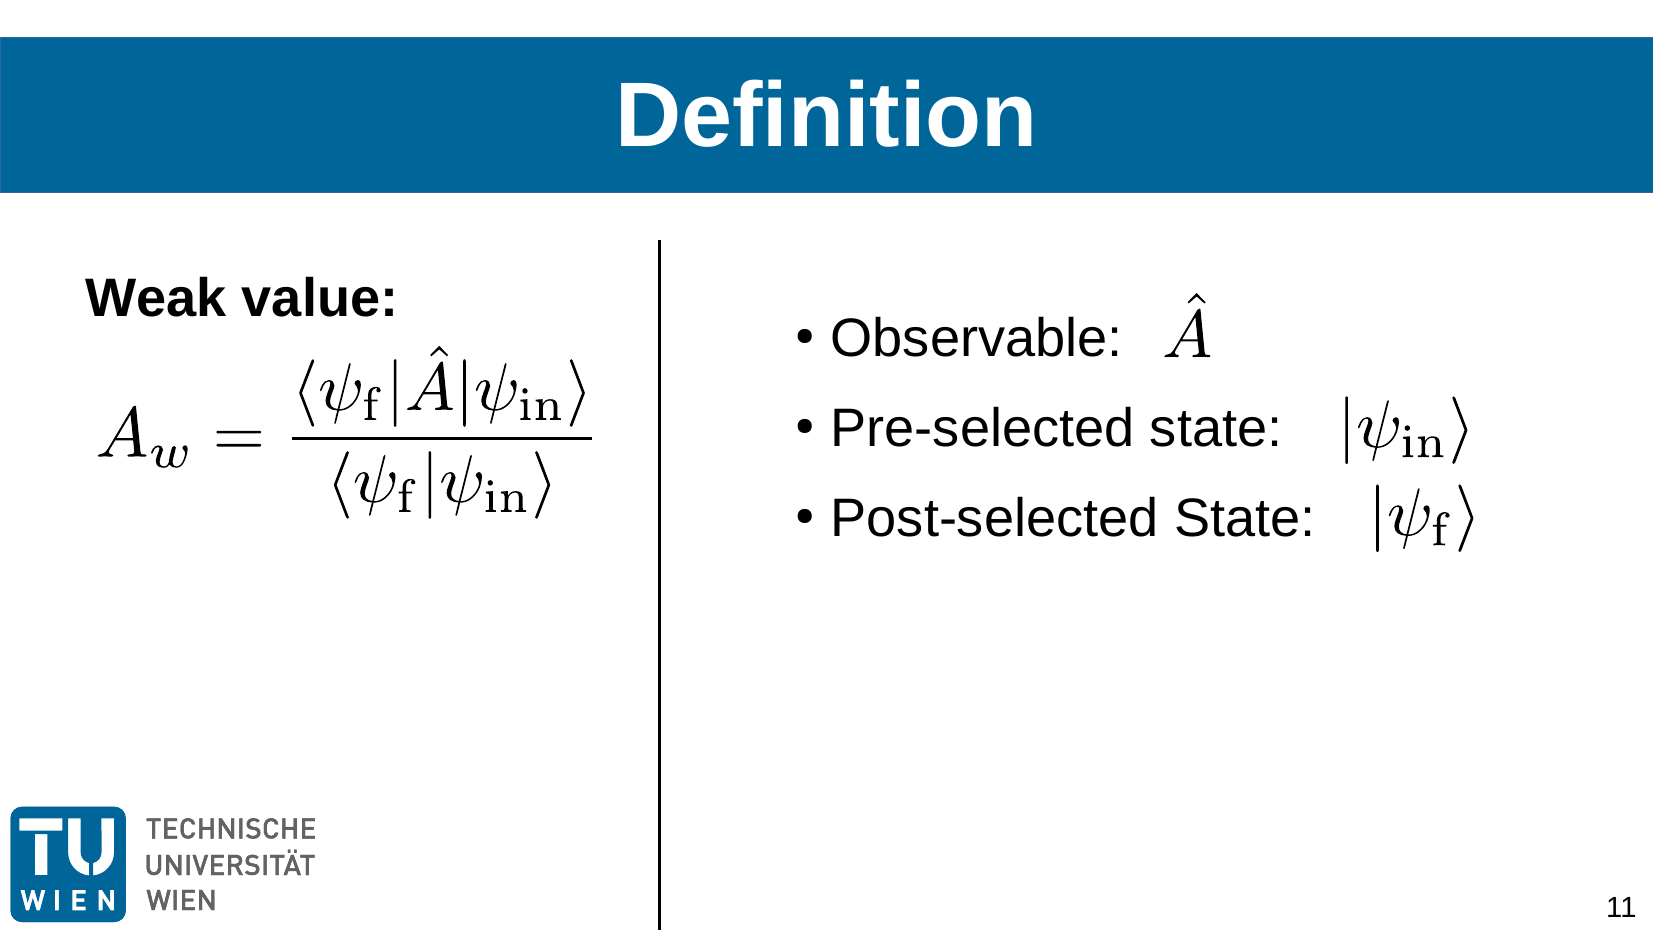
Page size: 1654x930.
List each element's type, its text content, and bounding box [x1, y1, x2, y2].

list Observable: Pre-selected state: Post-selected State: [795, 217, 1571, 757]
picture [195, 334, 606, 530]
picture [1319, 384, 1485, 566]
title Definition [0, 37, 1653, 193]
list Weak value: [85, 267, 406, 346]
picture [1155, 270, 1231, 382]
picture [96, 361, 189, 489]
